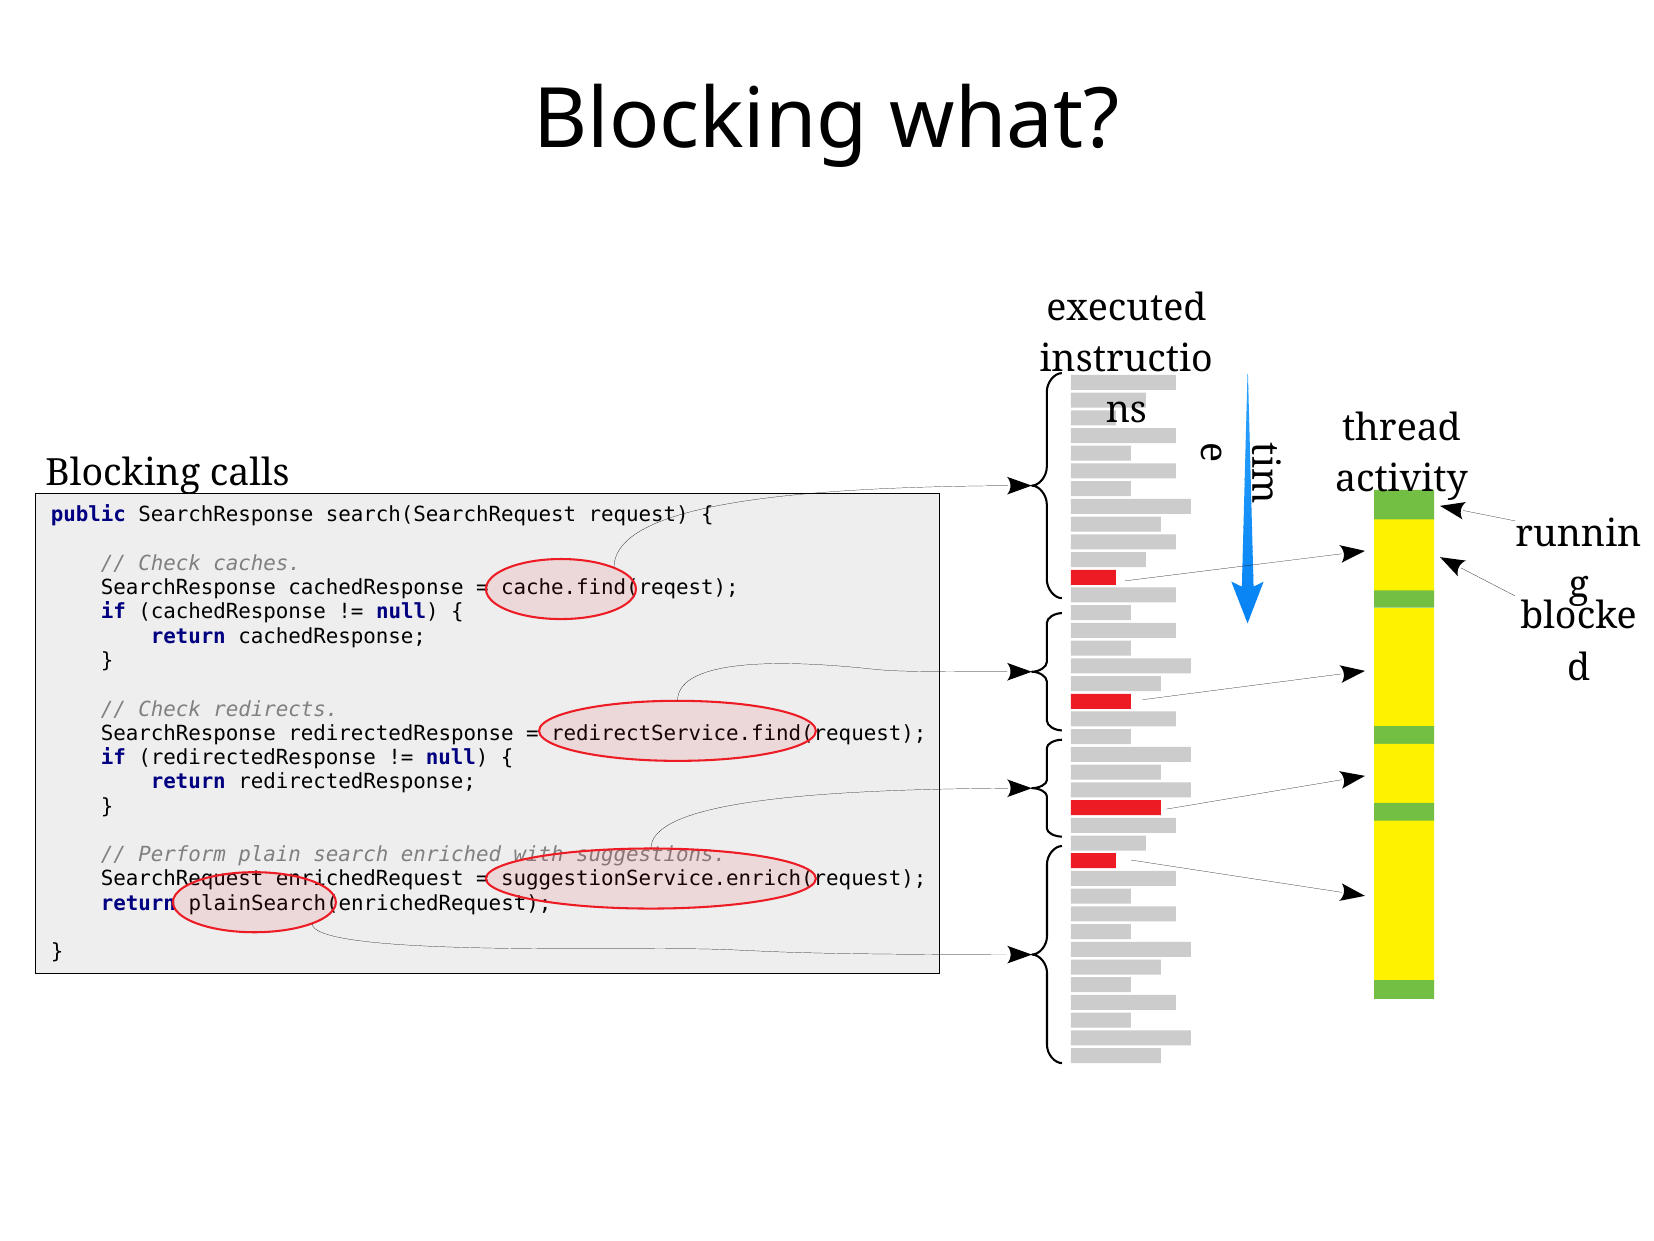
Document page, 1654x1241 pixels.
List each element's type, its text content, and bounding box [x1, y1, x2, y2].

text_box [1070, 481, 1131, 497]
text_box [1374, 489, 1435, 999]
text_box Blocking calls [30, 437, 661, 490]
text_box [1070, 1012, 1131, 1028]
text_box [1070, 534, 1176, 550]
text_box [1070, 977, 1131, 993]
text_box [1070, 924, 1131, 940]
text_box [1070, 605, 1131, 621]
text_box [1070, 445, 1131, 461]
text_box [1070, 1030, 1191, 1046]
text_box time [1247, 428, 1300, 534]
text_box [1070, 569, 1116, 585]
text_box blocked [1496, 581, 1654, 634]
text_box [1070, 906, 1176, 922]
text_box [1070, 640, 1131, 656]
text_box [1070, 870, 1176, 886]
text_box [1070, 941, 1191, 957]
text_box [1070, 853, 1116, 869]
text_box [1070, 746, 1191, 762]
text_box [1070, 516, 1161, 532]
text_box [1070, 764, 1161, 780]
text_box [1070, 711, 1176, 727]
text_box [539, 700, 816, 761]
text_box [1070, 658, 1191, 674]
text_box [1070, 782, 1191, 798]
text_box [1070, 676, 1161, 692]
subtitle public SearchResponse search(SearchRequest request) { // Check caches. SearchResponse cachedResponse = cache.find(reqest); if (cachedResponse != null) { return cachedResponse; } // Check redirects. SearchResponse redirectedResponse = redirectService.find(request); if (redirectedResponse != null) { return redirectedResponse; } // Perform plain search enriched with suggestions. SearchRequest enrichedRequest = suggestionService.enrich(request); return plainSearch(enrichedRequest); } [35, 493, 940, 974]
text_box [172, 872, 336, 933]
text_box [485, 848, 816, 909]
text_box [1070, 622, 1176, 638]
text_box [1070, 835, 1146, 851]
text_box [1070, 693, 1131, 709]
text_box [1070, 410, 1116, 426]
text_box [1070, 800, 1161, 816]
text_box [1070, 817, 1176, 833]
text_box [1070, 552, 1146, 568]
text_box [1070, 587, 1176, 603]
text_box executed instructions [1020, 273, 1233, 364]
text_box [1070, 463, 1176, 479]
text_box [1070, 994, 1176, 1010]
text_box [1070, 428, 1176, 444]
text_box [1070, 888, 1131, 904]
text_box [1070, 1048, 1161, 1064]
text_box [1070, 392, 1146, 408]
text_box [485, 559, 636, 620]
text_box [1070, 374, 1176, 390]
title Blocking what? [82, 49, 1571, 181]
text_box running [1496, 498, 1654, 552]
picture [1228, 564, 1266, 629]
text_box [1070, 729, 1131, 745]
text_box [1070, 959, 1161, 975]
text_box thread activity [1318, 392, 1484, 483]
text_box [1070, 498, 1191, 514]
picture [1228, 369, 1266, 567]
